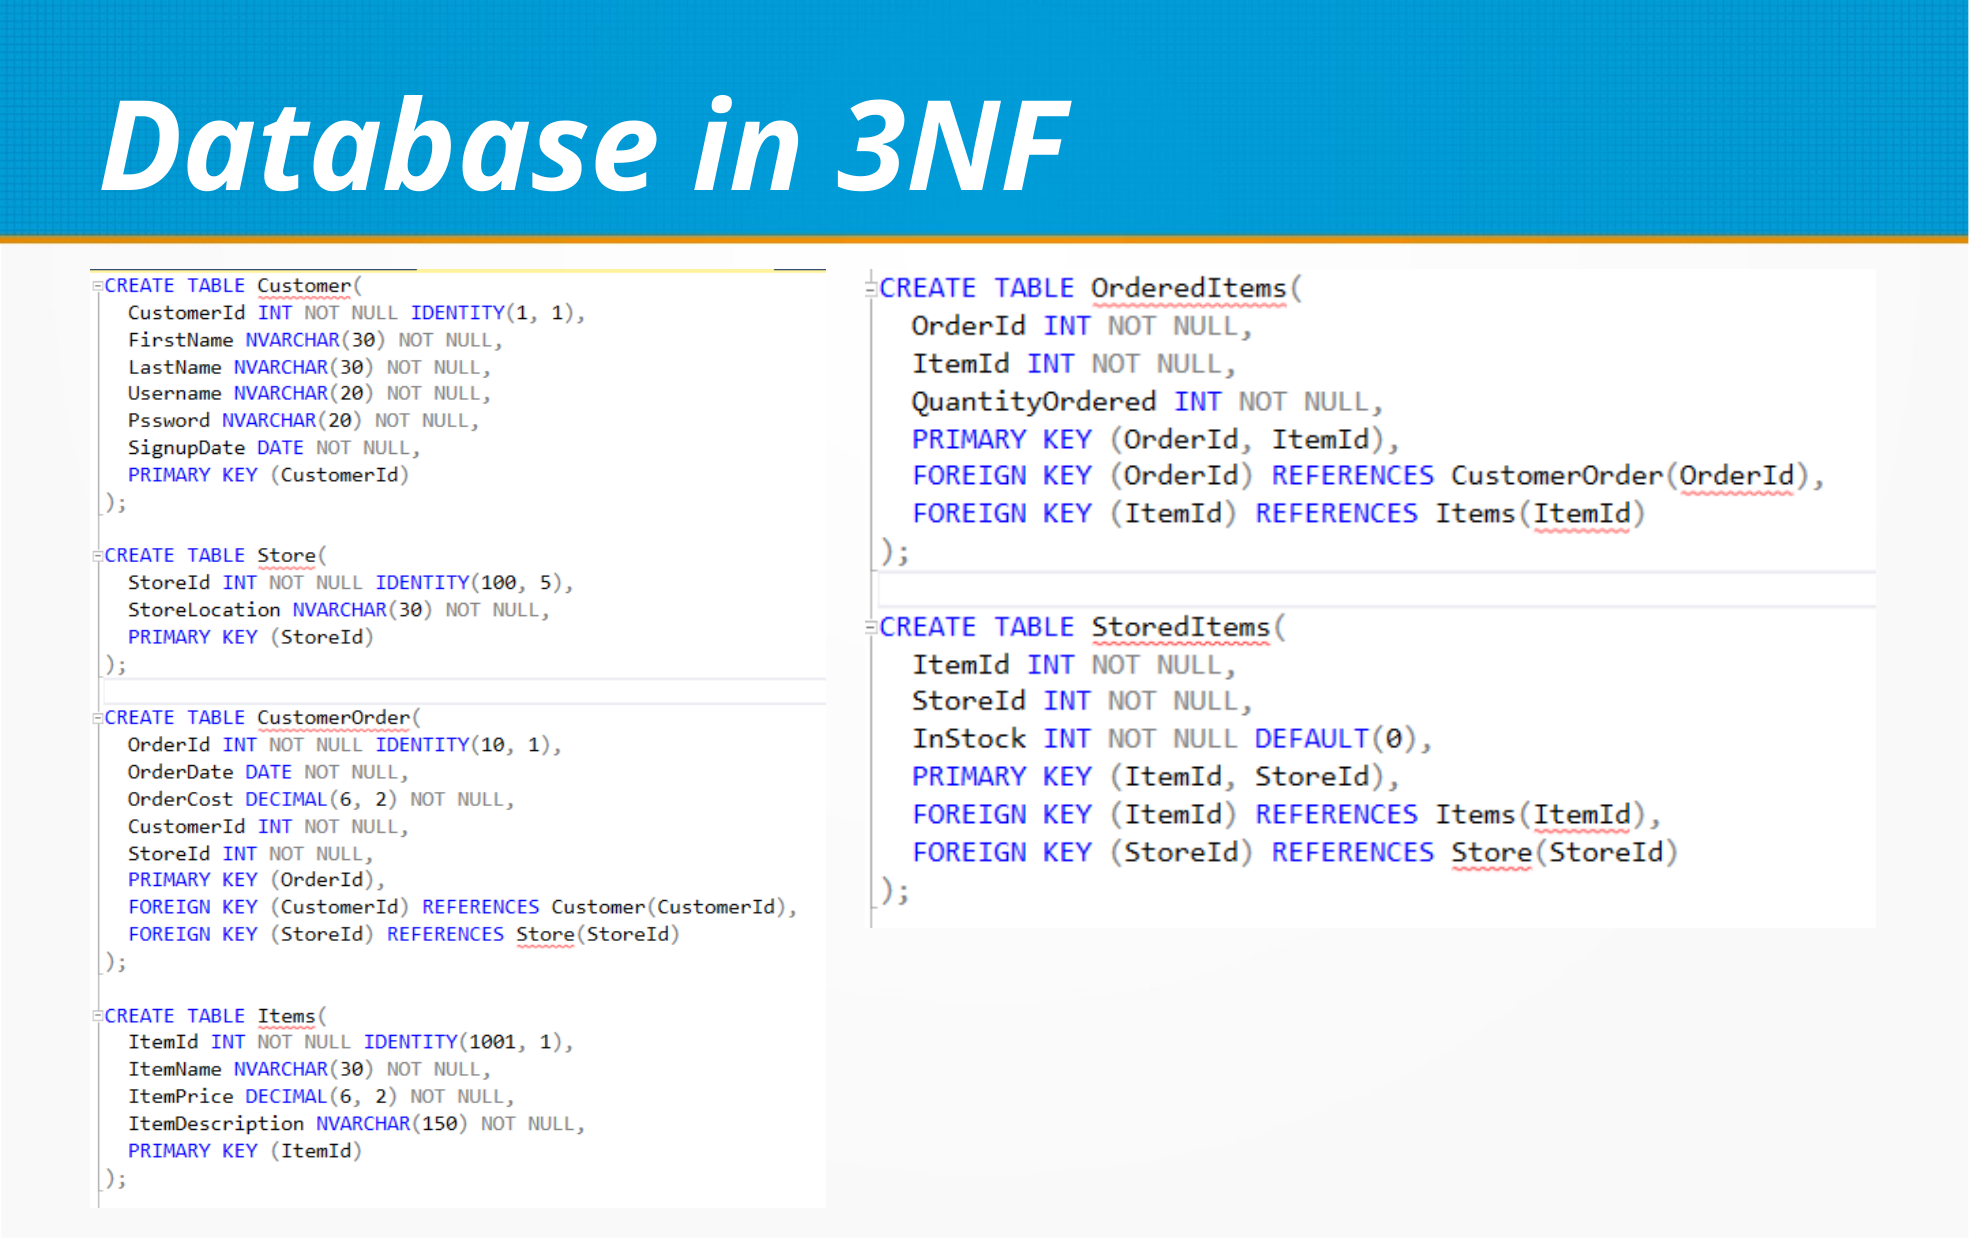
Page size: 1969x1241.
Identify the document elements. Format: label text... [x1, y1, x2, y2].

title Database in 3NF [98, 19, 1870, 227]
picture [0, 233, 1969, 1241]
